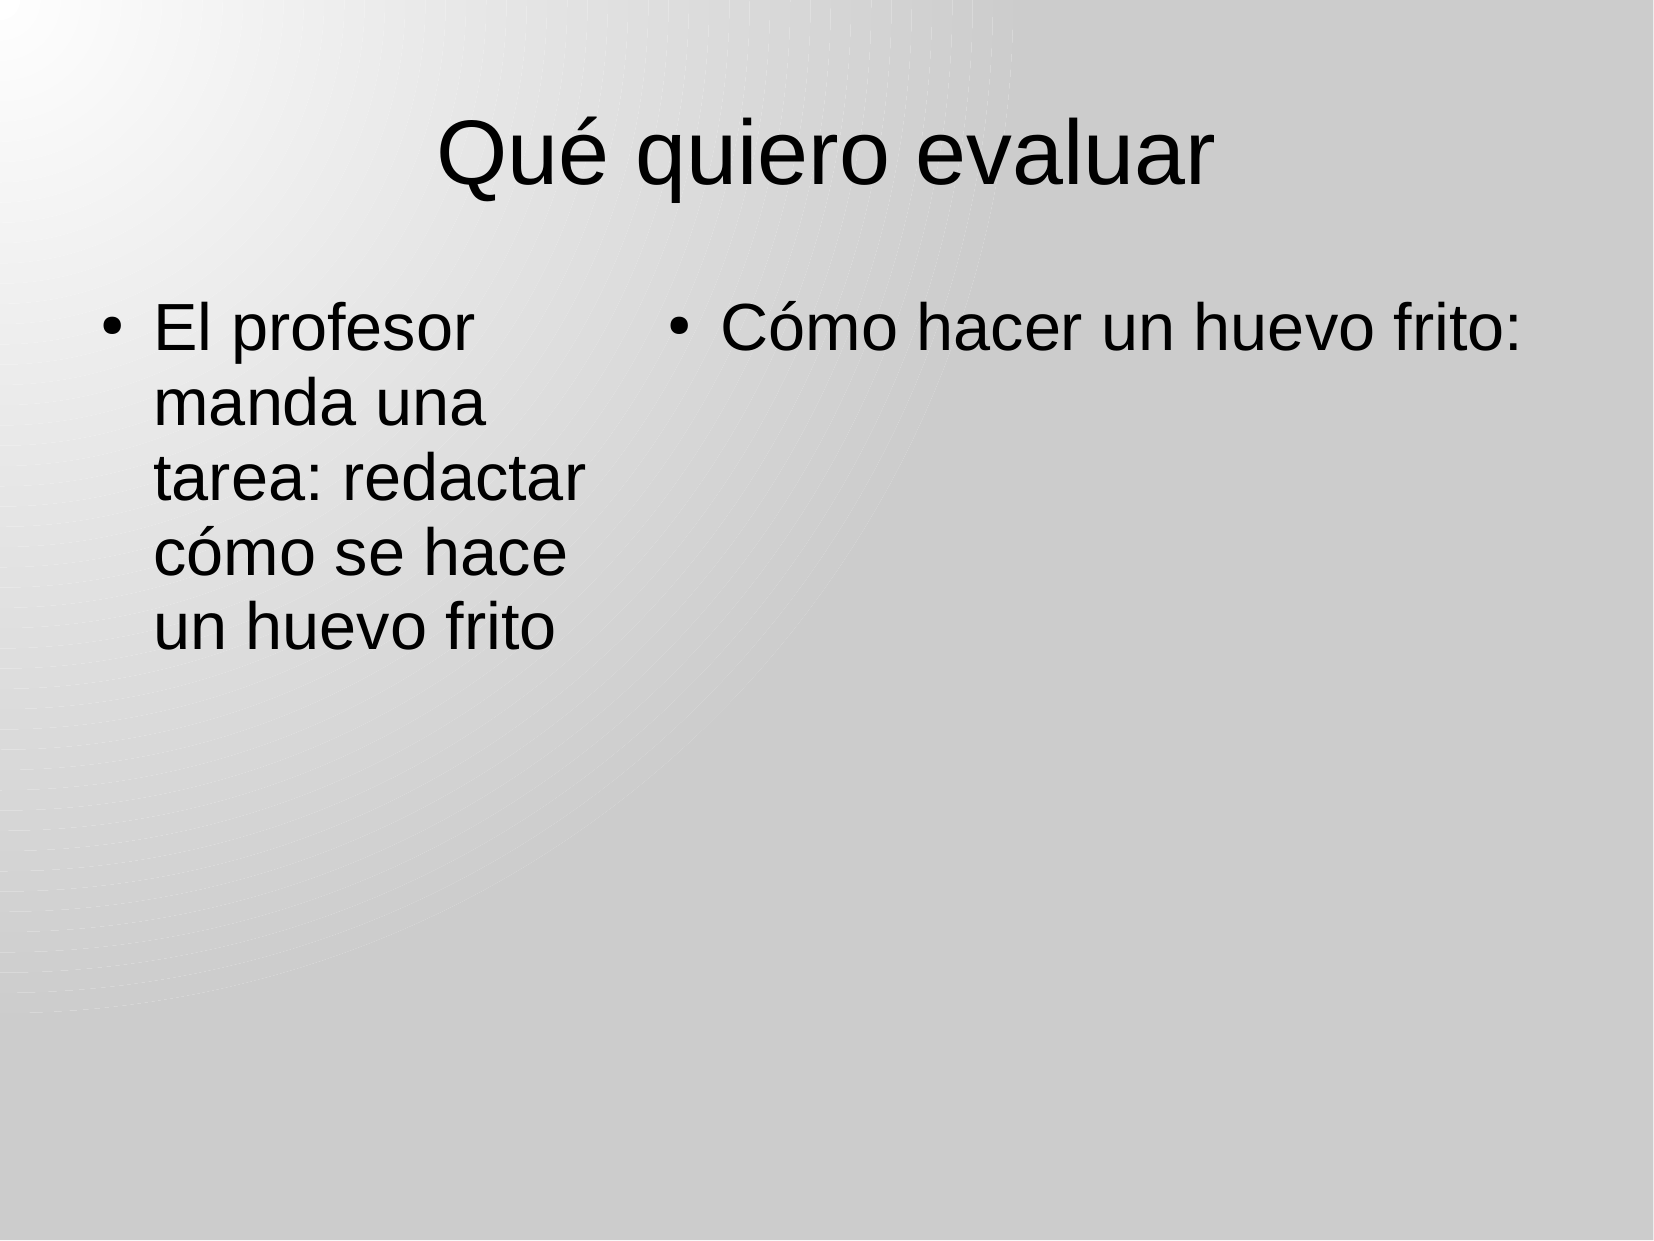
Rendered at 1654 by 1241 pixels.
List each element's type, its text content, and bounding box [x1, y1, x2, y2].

list El profesor manda una tarea: redactar cómo se hace un huevo frito [82, 290, 591, 1109]
list Cómo hacer un huevo frito: [649, 290, 1539, 1109]
title Qué quiero evaluar [82, 49, 1571, 257]
